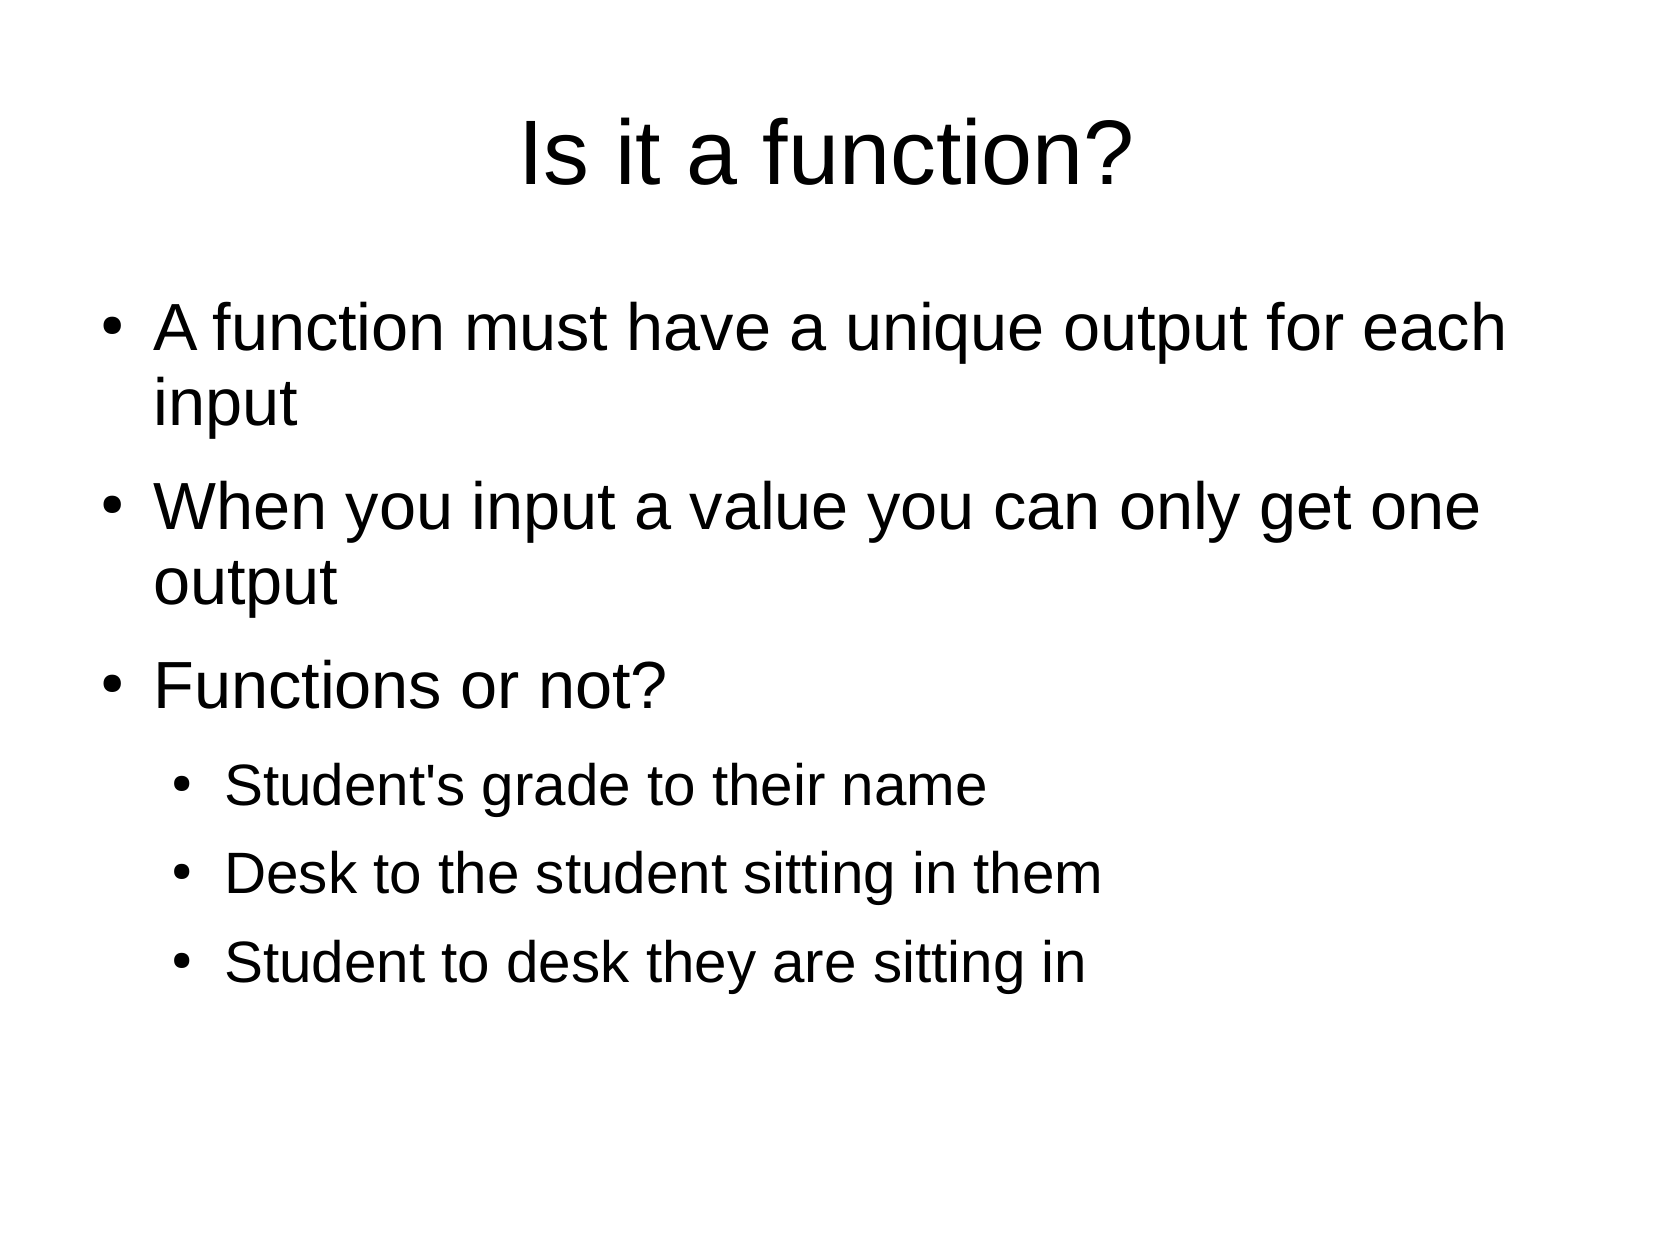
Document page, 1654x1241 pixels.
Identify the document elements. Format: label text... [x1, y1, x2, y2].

list A function must have a unique output for each input When you input a value you can only get one output Functions or not? Student's grade to their name Desk to the student sitting in them Student to desk they are sitting in [82, 290, 1571, 1109]
title Is it a function? [82, 49, 1571, 257]
